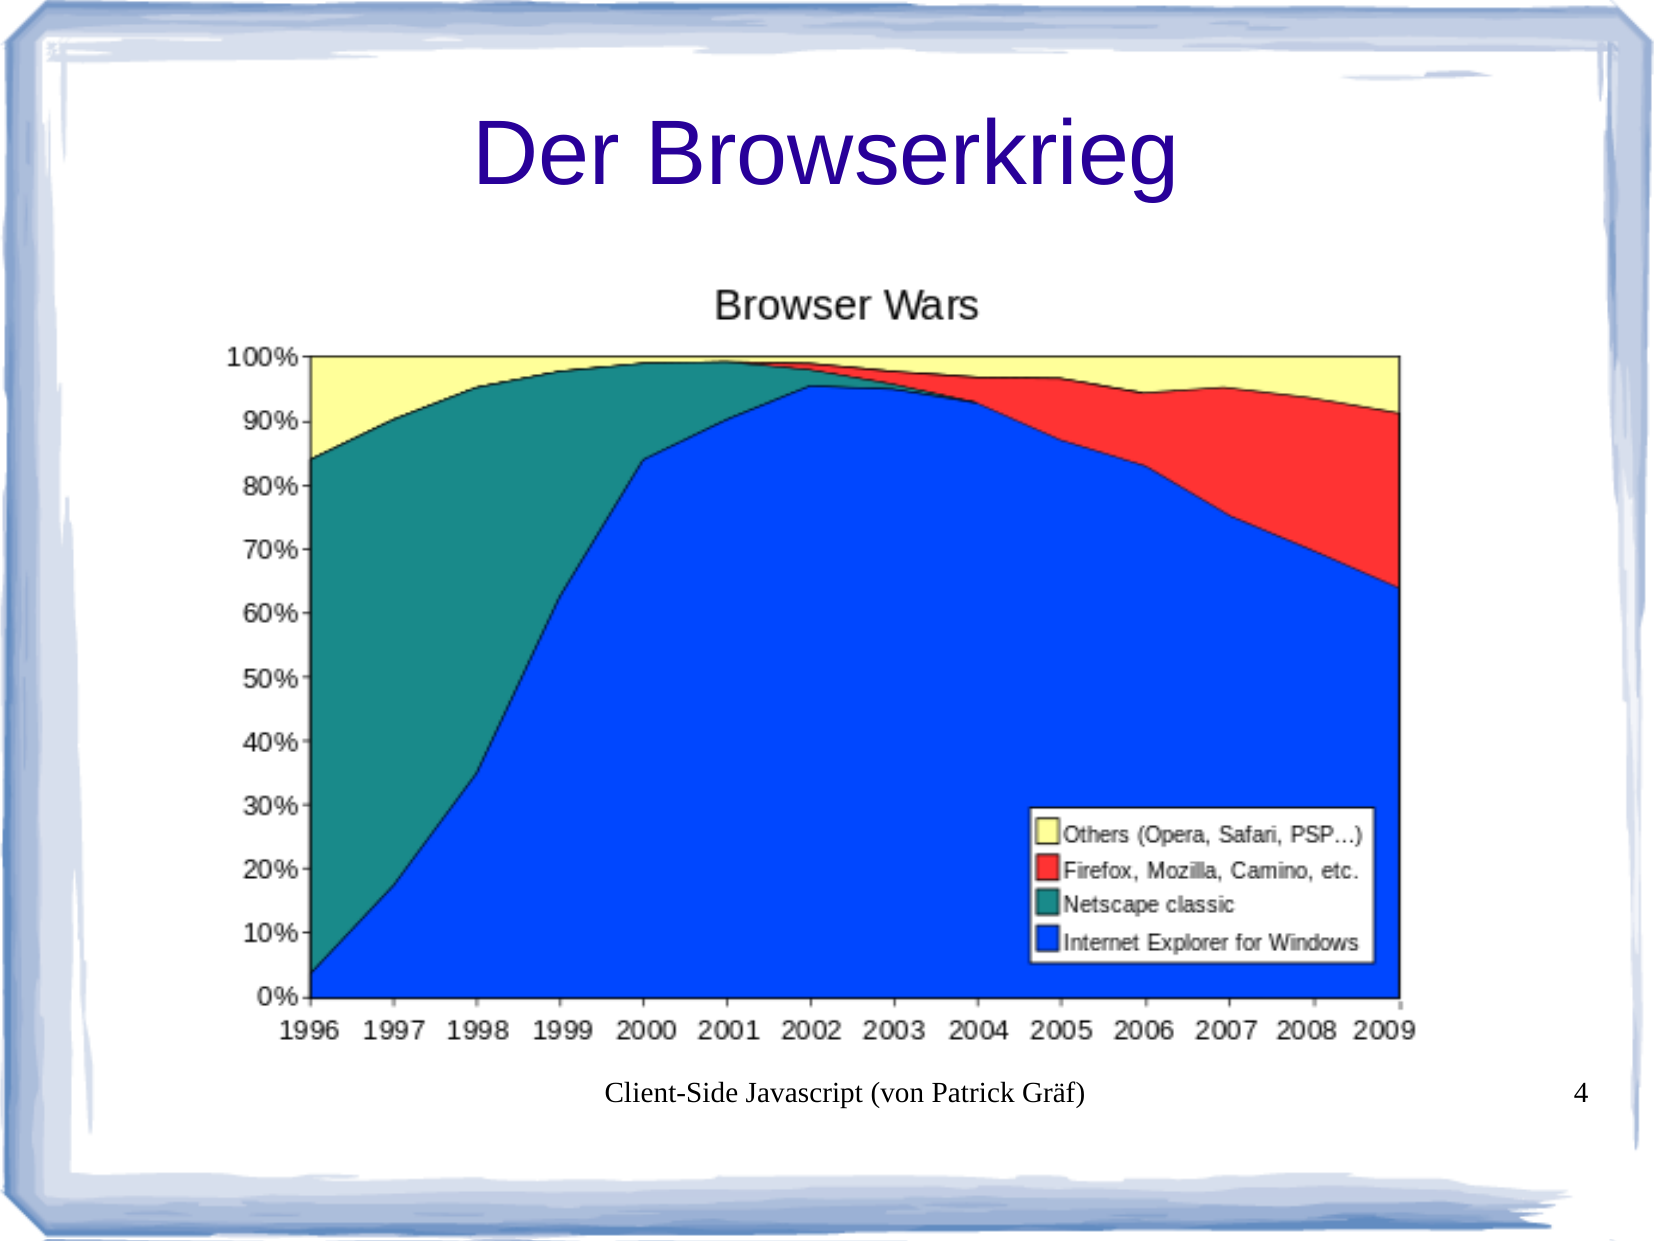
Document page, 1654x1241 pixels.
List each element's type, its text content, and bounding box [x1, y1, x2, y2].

picture [0, 0, 1654, 1241]
title Der Browserkrieg [82, 49, 1571, 257]
